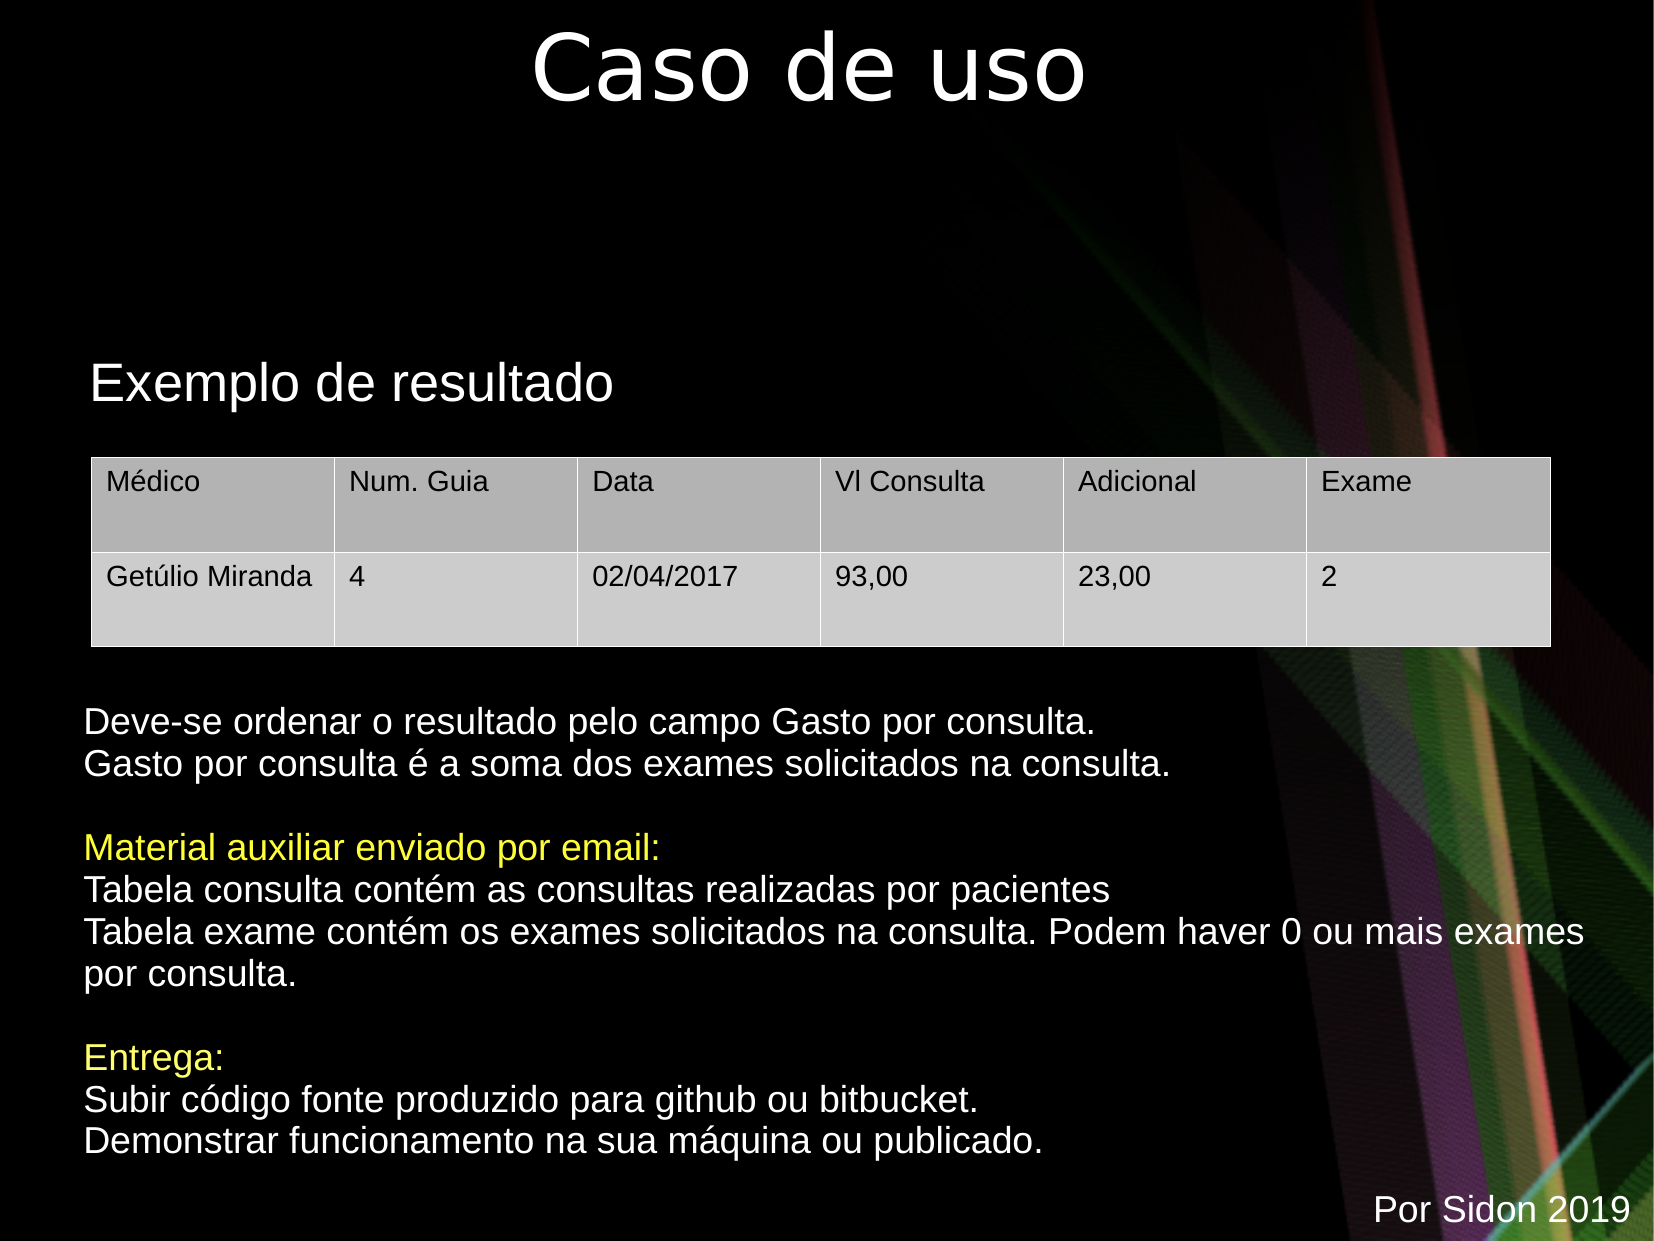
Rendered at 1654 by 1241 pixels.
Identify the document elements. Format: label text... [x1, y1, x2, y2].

picture [0, 0, 1654, 1241]
table_cell 2 [1307, 553, 1550, 646]
table_cell 02/04/2017 [578, 553, 820, 646]
table_cell 4 [335, 553, 577, 646]
table_header Num. Guia [335, 458, 577, 552]
table_header Vl Consulta [821, 458, 1063, 552]
table_header Data [578, 458, 820, 552]
text_box Por Sidon 2019 [1358, 1181, 1646, 1238]
table_header Adicional [1064, 458, 1306, 552]
table_header Médico [92, 458, 334, 552]
text_box Exemplo de resultado [75, 344, 993, 426]
table_header Exame [1307, 458, 1550, 552]
table_cell Getúlio Miranda [92, 553, 334, 646]
title Caso de uso [530, 15, 1109, 123]
table_cell 93,00 [821, 553, 1063, 646]
table_cell 23,00 [1064, 553, 1306, 646]
text_box Deve-se ordenar o resultado pelo campo ​Gasto por consulta. Gasto por consulta​​ é a soma dos exames solicitados na consulta. Material auxiliar enviado por email: Tabela ​consulta ​contém as consultas realizadas por pacientes Tabela ​exame ​contém os exames solicitados na consulta. Podem haver 0 ou mais exames por consulta. Entrega: Subir código fonte produzido para github ou bitbucket. Demonstrar funcionamento na sua máquina ou publicado. [68, 692, 1601, 1170]
